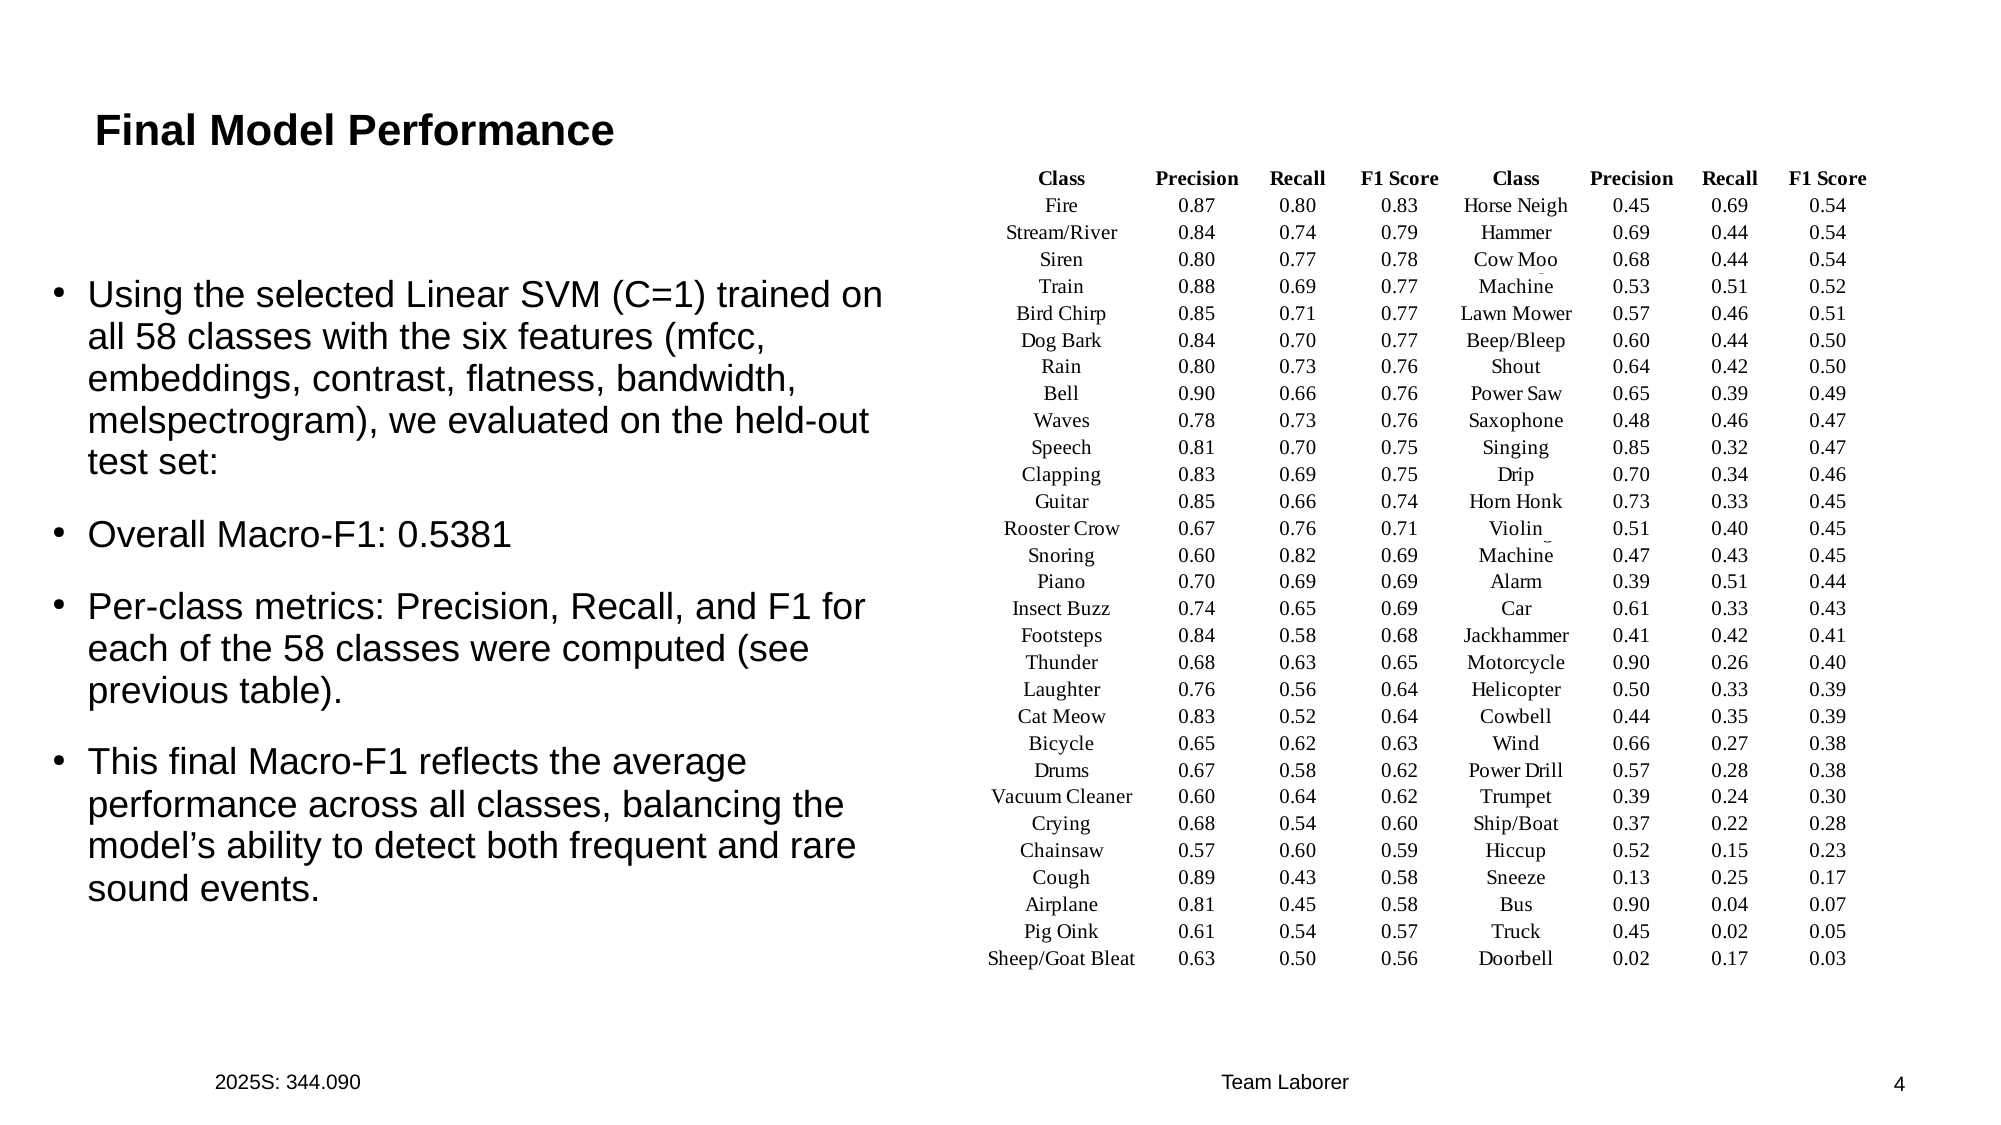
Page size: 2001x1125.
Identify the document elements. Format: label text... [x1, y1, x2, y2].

text_box Using the selected Linear SVM (C=1) trained on all 58 classes with the six features (mfcc, embeddings, contrast, flatness, bandwidth, melspectrogram), we evaluated on the held-out test set: Overall Macro-F1: 0.5381 Per-class metrics: Precision, Recall, and F1 for each of the 58 classes were computed (see previous table). This final Macro-F1 reflects the average performance across all classes, balancing the model’s ability to detect both frequent and rare sound events. [37, 265, 901, 917]
title Final Model Performance [79, 94, 1905, 257]
chart [975, 165, 1879, 976]
